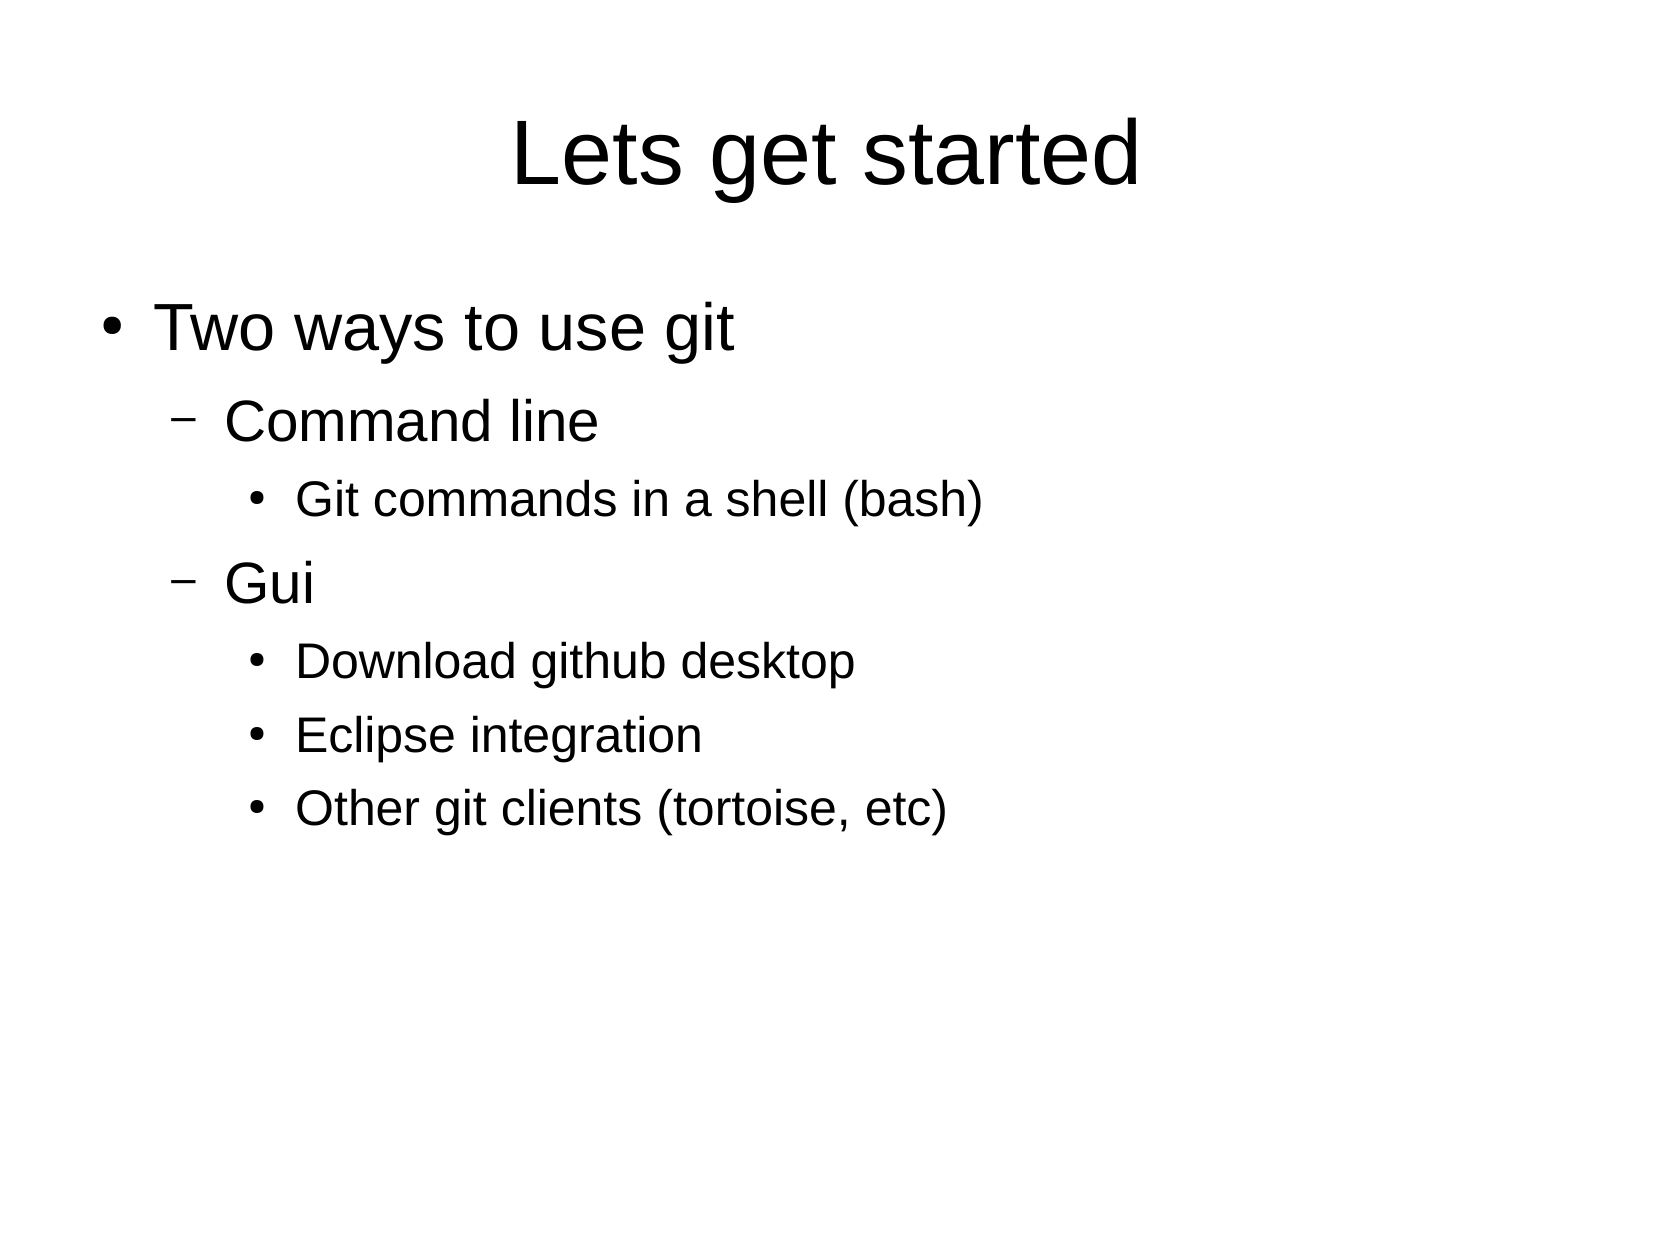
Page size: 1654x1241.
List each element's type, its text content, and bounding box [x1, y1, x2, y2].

title Lets get started [82, 49, 1571, 257]
list Two ways to use git Command line Git commands in a shell (bash) Gui Download github desktop Eclipse integration Other git clients (tortoise, etc) [82, 290, 1571, 1010]
